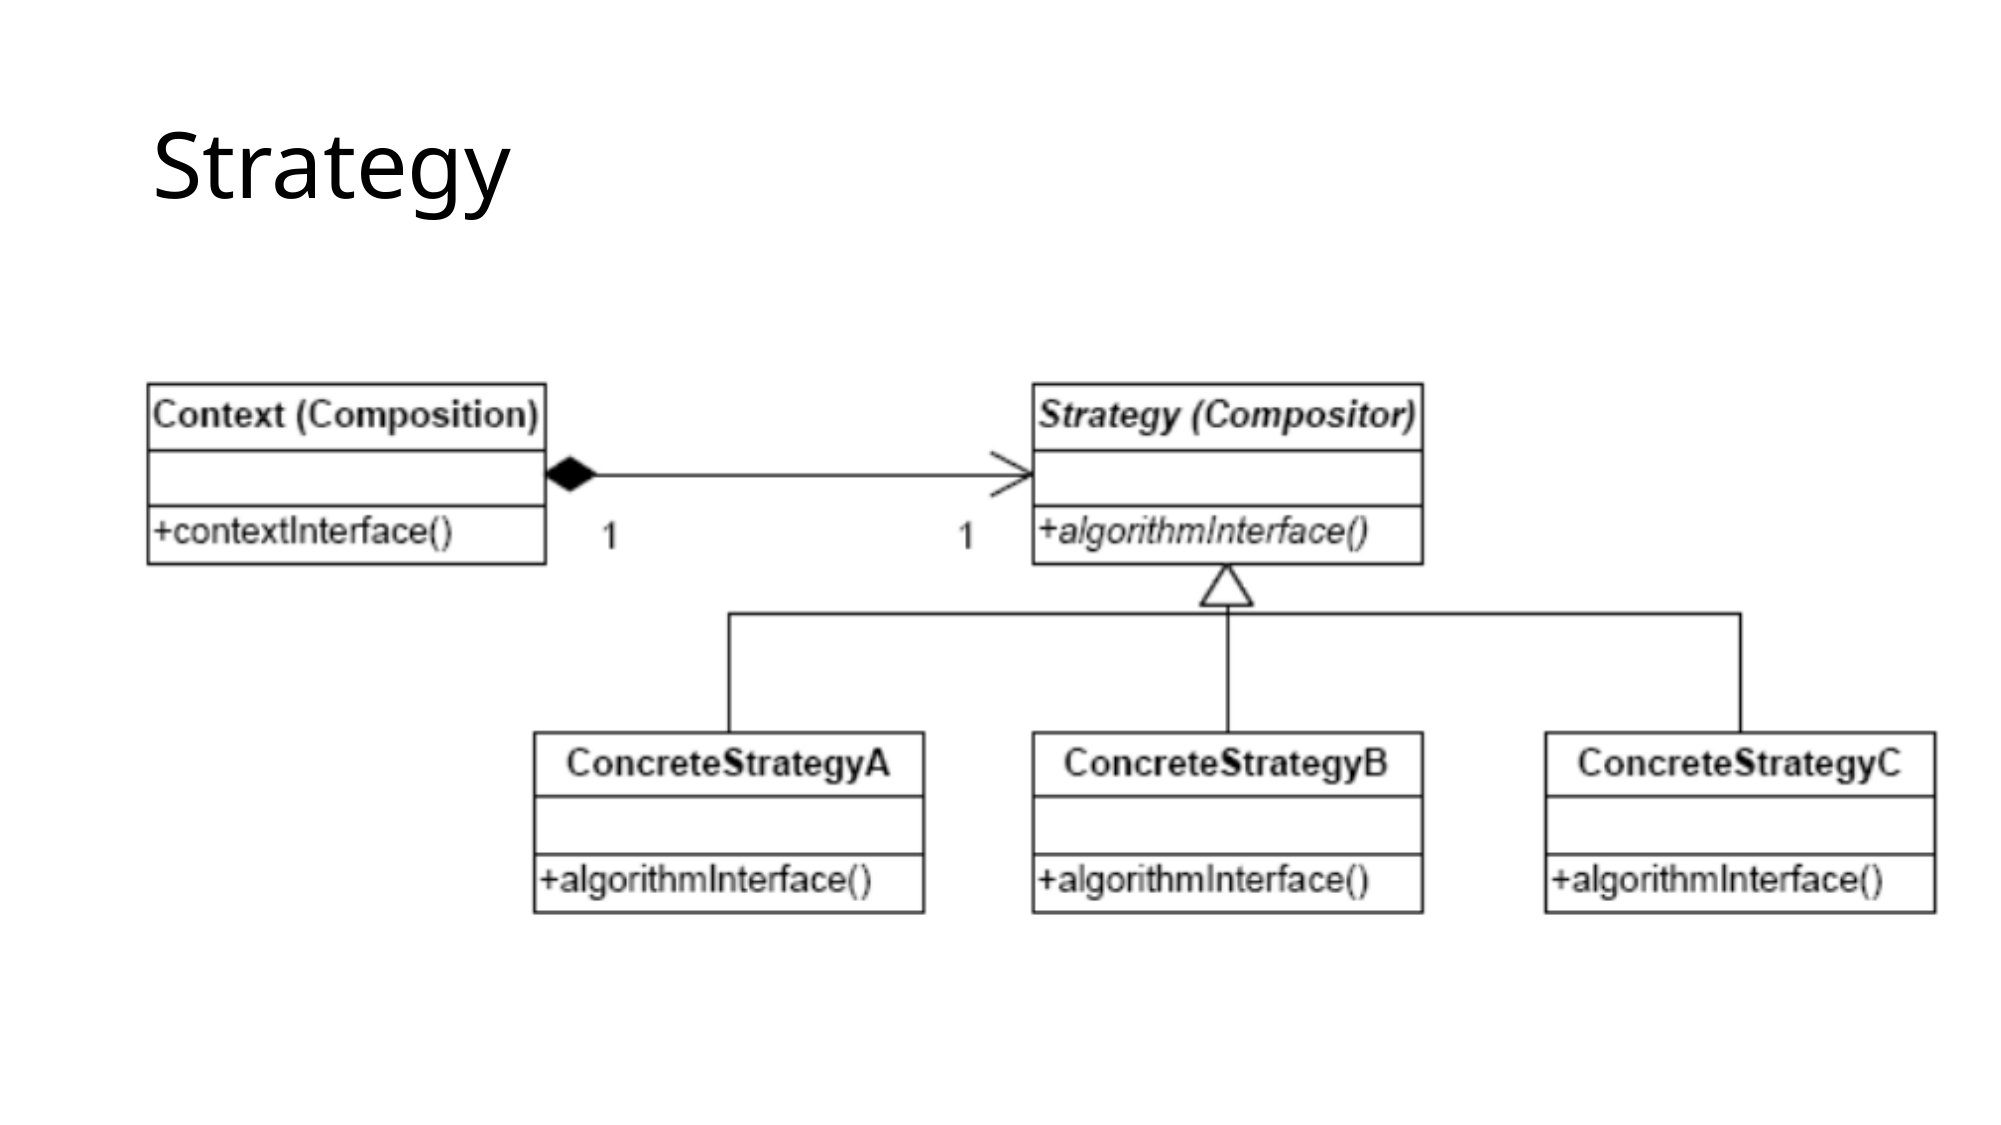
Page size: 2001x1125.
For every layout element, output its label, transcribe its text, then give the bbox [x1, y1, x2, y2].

picture [137, 316, 1968, 941]
title Strategy [137, 59, 1863, 278]
